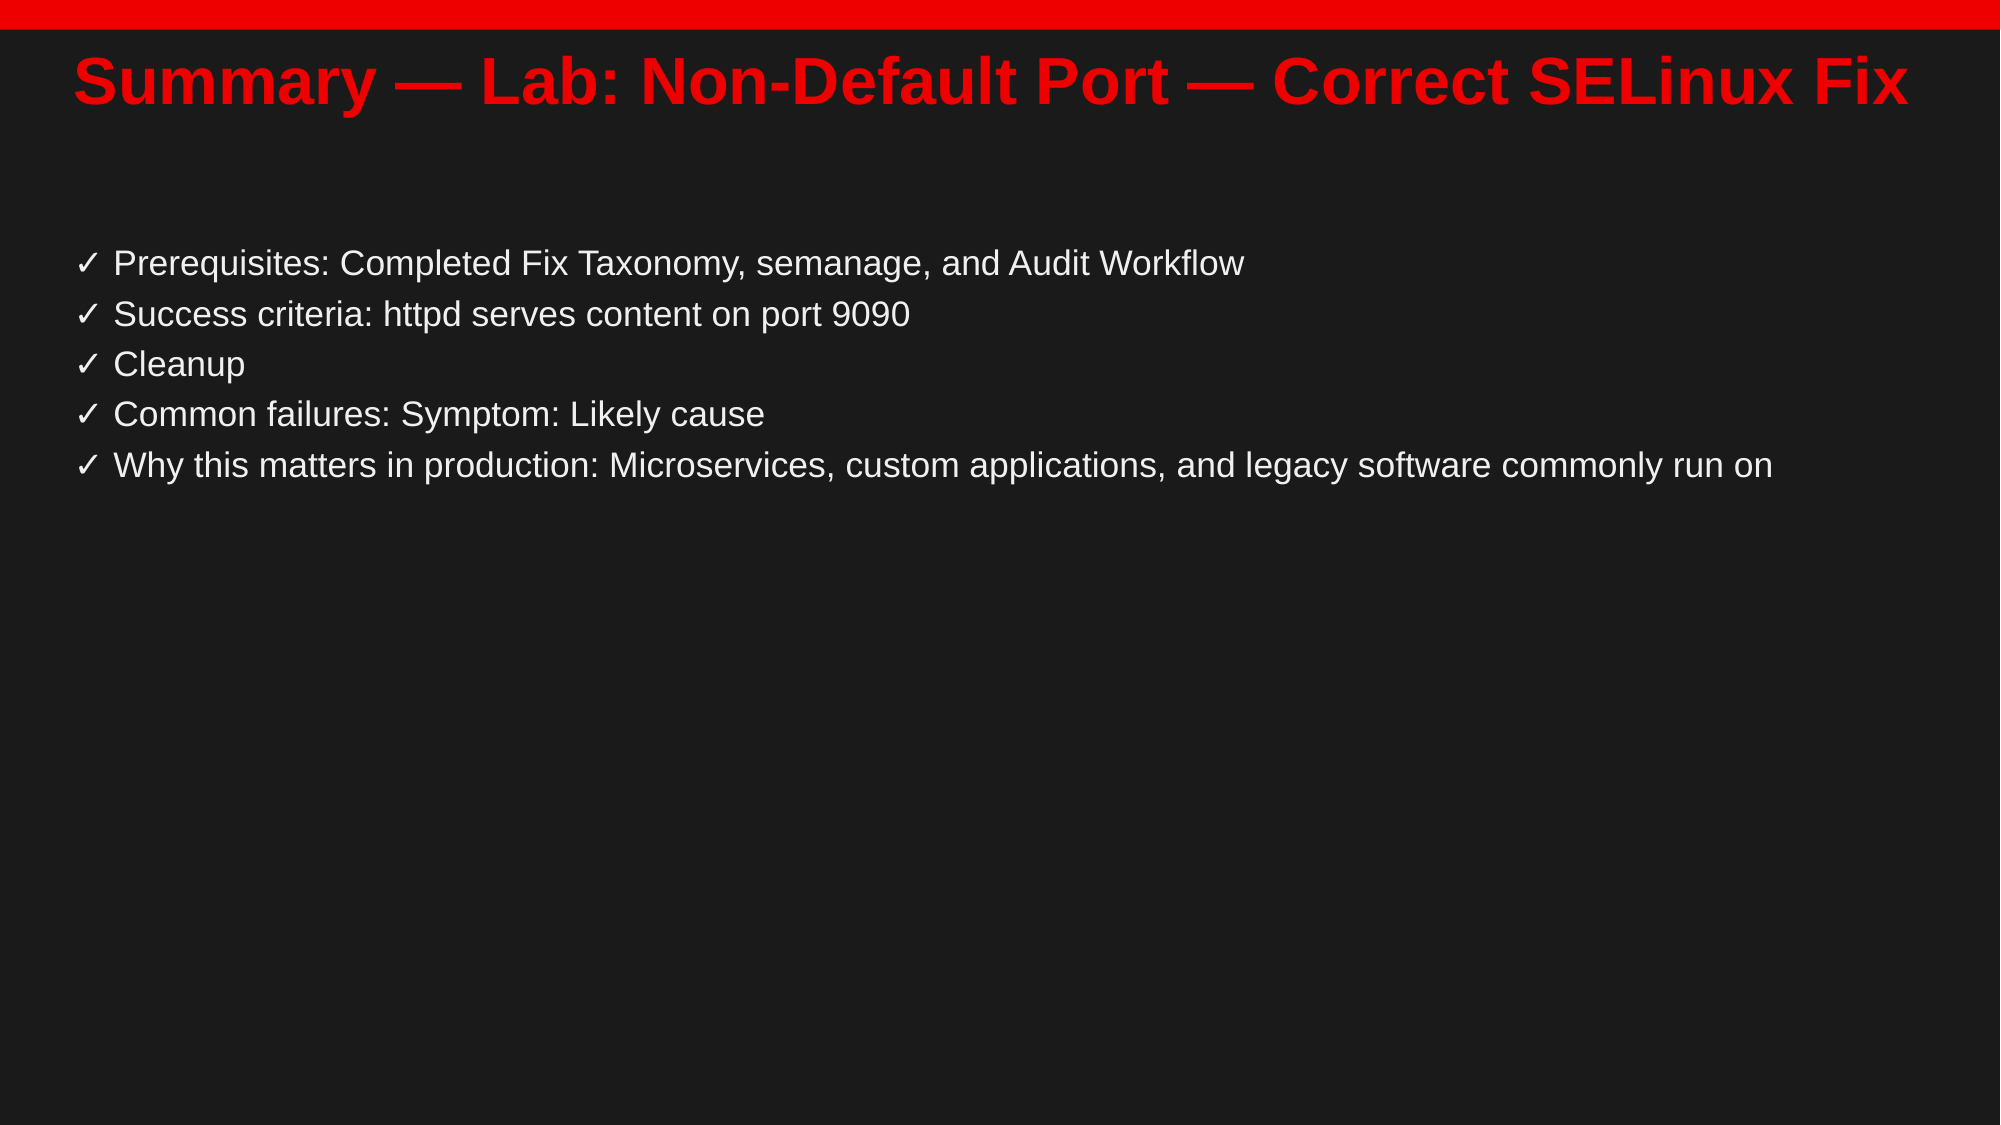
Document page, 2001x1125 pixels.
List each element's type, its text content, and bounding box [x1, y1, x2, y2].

text_box Summary — Lab: Non-Default Port — Correct SELinux Fix [59, 36, 1942, 208]
text_box [0, 0, 2001, 30]
text_box ✓ Prerequisites: Completed Fix Taxonomy, semanage, and Audit Workflow ✓ Success criteria: httpd serves content on port 9090 ✓ Cleanup ✓ Common failures: Symptom: Likely cause ✓ Why this matters in production: Microservices, custom applications, and legacy software commonly run on [59, 236, 1942, 1037]
